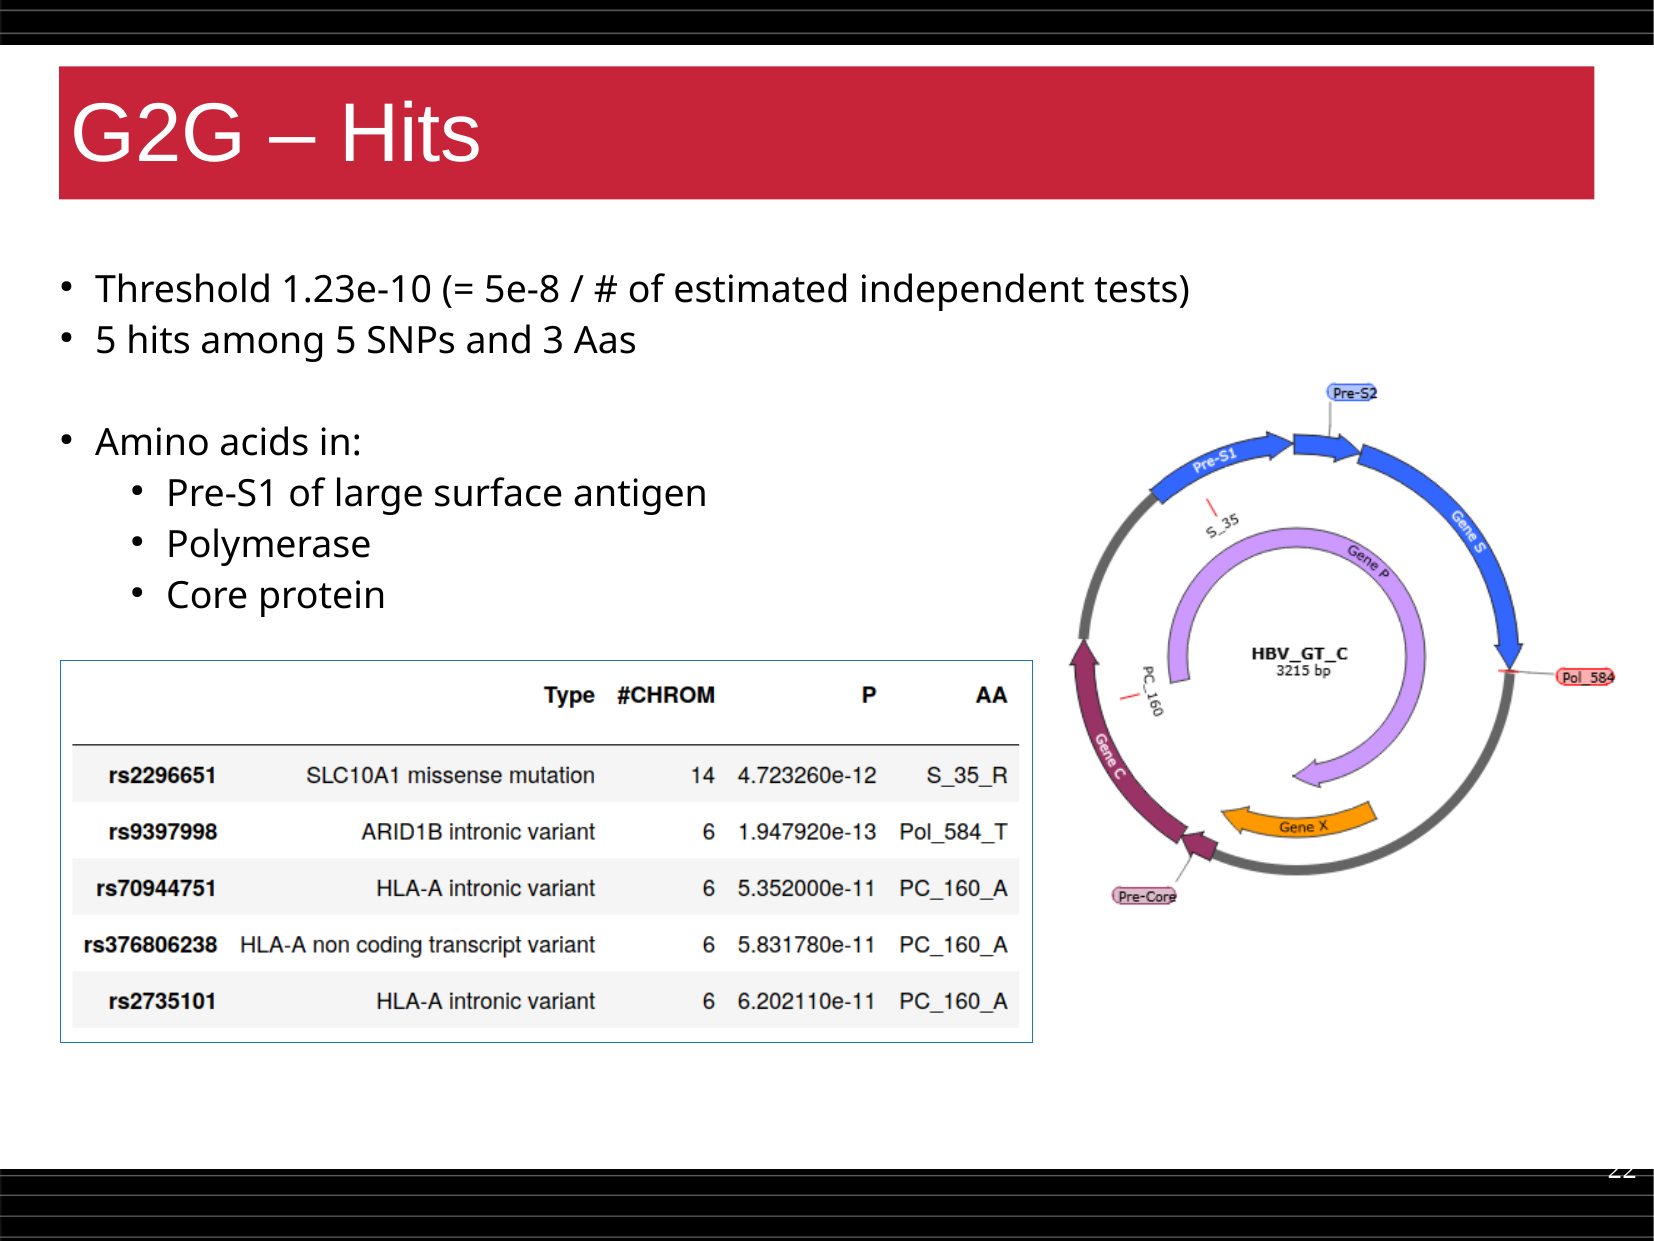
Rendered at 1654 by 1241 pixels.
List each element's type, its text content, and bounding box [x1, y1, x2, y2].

picture [1053, 378, 1621, 916]
picture [0, 0, 1654, 45]
picture [60, 659, 1033, 1043]
text_box Threshold 1.23e-10 (= 5e-8 / # of estimated independent tests) 5 hits among 5 SNPs and 3 Aas Amino acids in: Pre-S1 of large surface antigen Polymerase Core protein [45, 255, 1441, 676]
picture [0, 1169, 1654, 1241]
title G2G – Hits [59, 66, 1595, 200]
